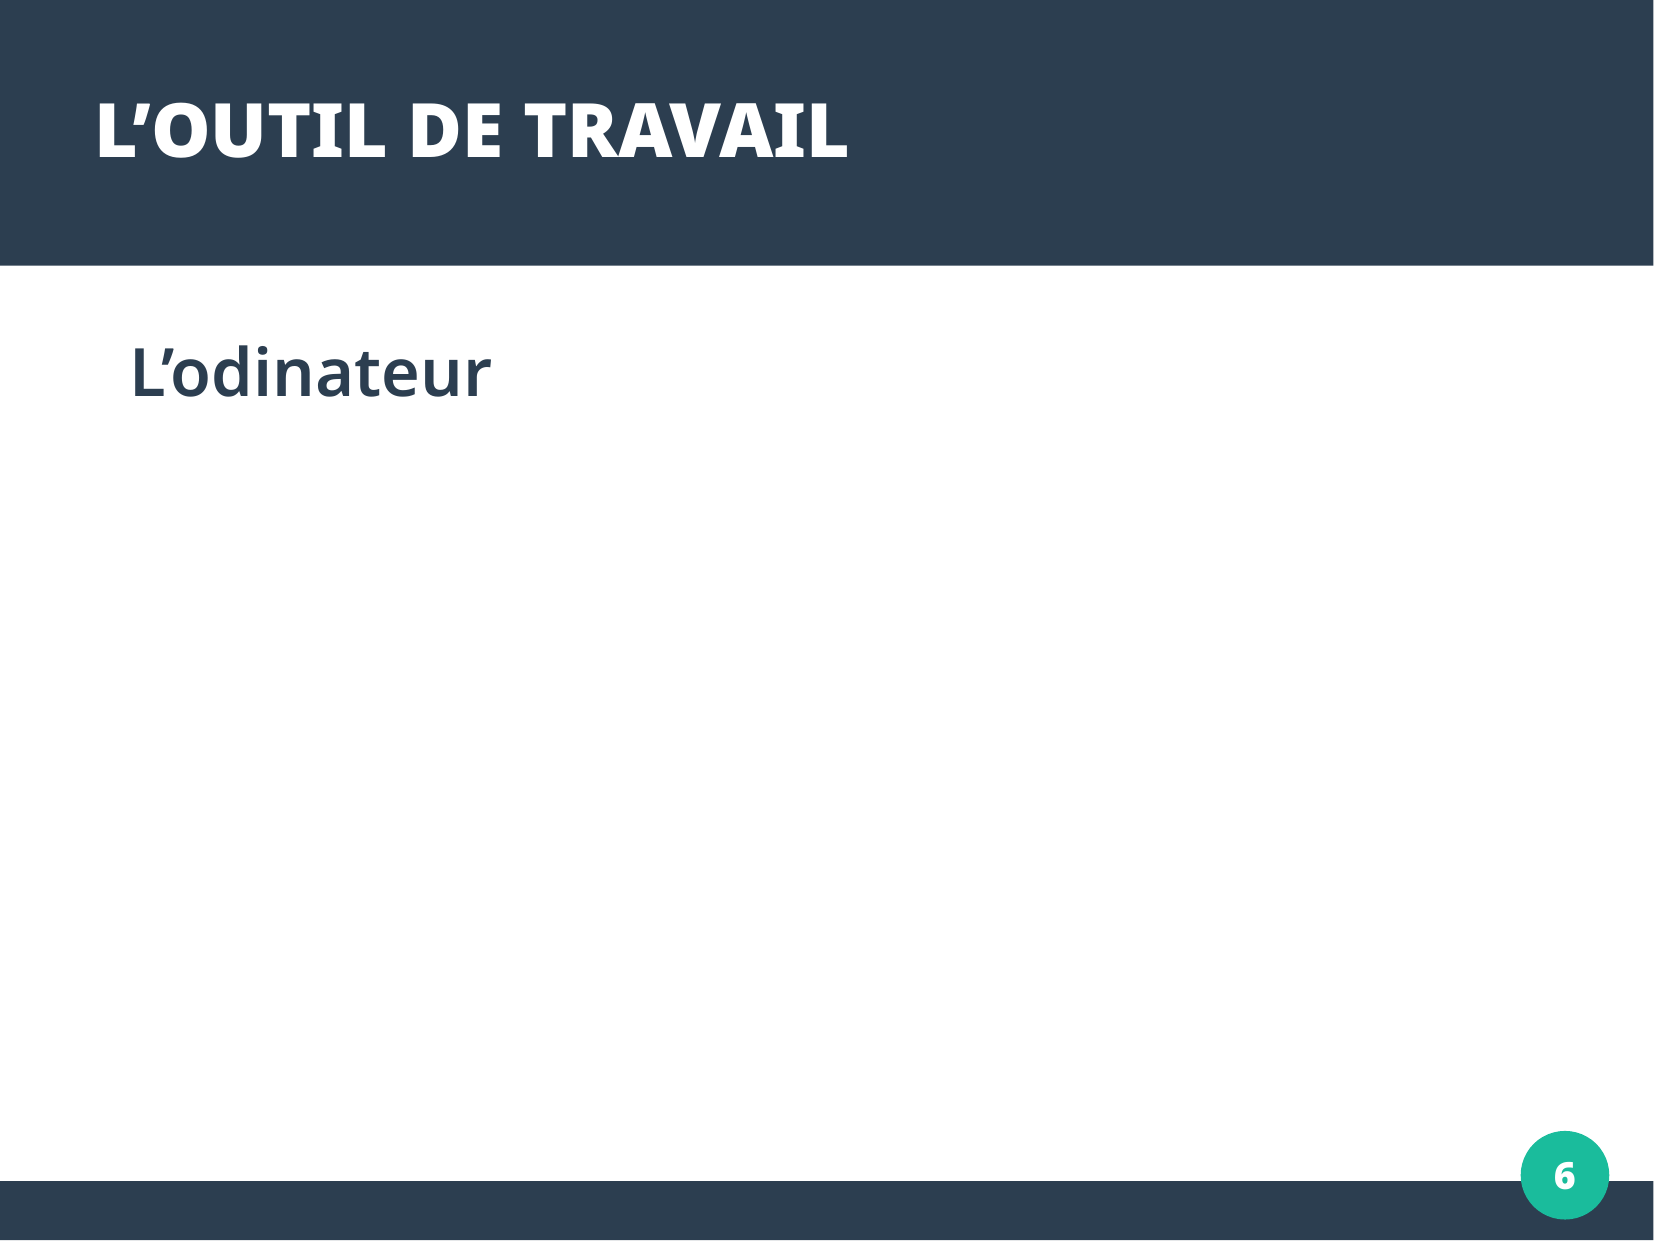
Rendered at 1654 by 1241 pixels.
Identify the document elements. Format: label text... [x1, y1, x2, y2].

list L’odinateur [59, 324, 1595, 1152]
title L’OUTIL DE TRAVAIL [59, 49, 1595, 207]
